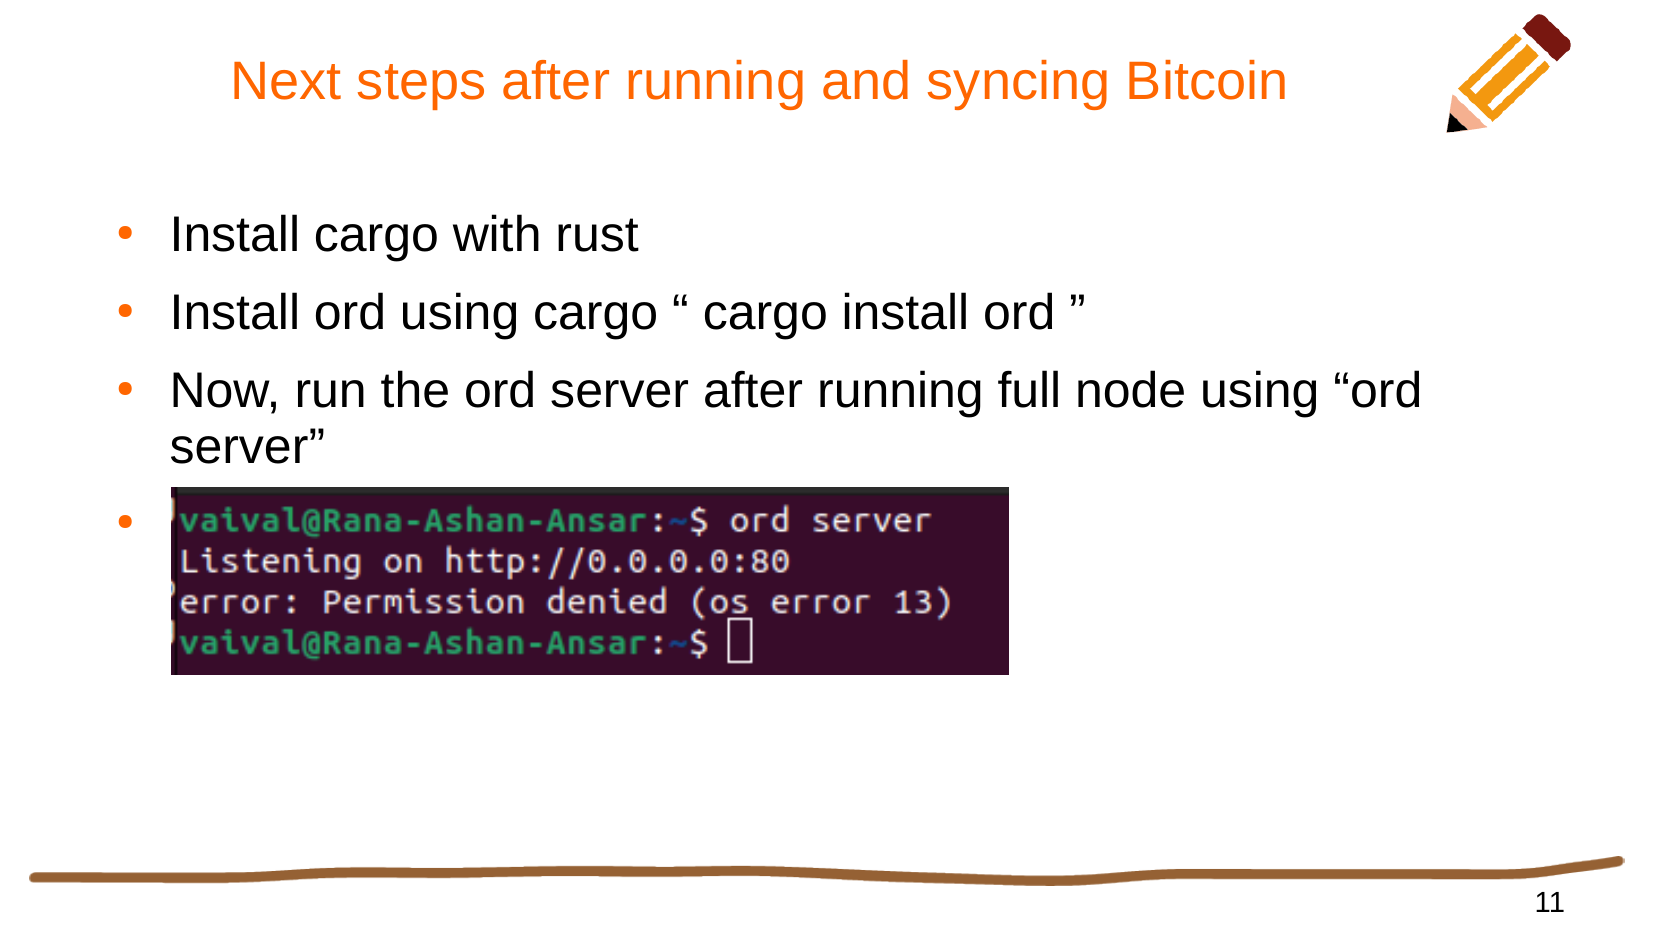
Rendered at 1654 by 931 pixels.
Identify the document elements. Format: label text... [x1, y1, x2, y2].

list Install cargo with rust Install ord using cargo “ cargo install ord ” Now, run the ord server after running full node using “ord server” [98, 206, 1576, 857]
picture [29, 856, 1625, 886]
picture [171, 487, 1009, 676]
title Next steps after running and syncing Bitcoin [88, 29, 1447, 133]
picture [1446, 14, 1571, 133]
